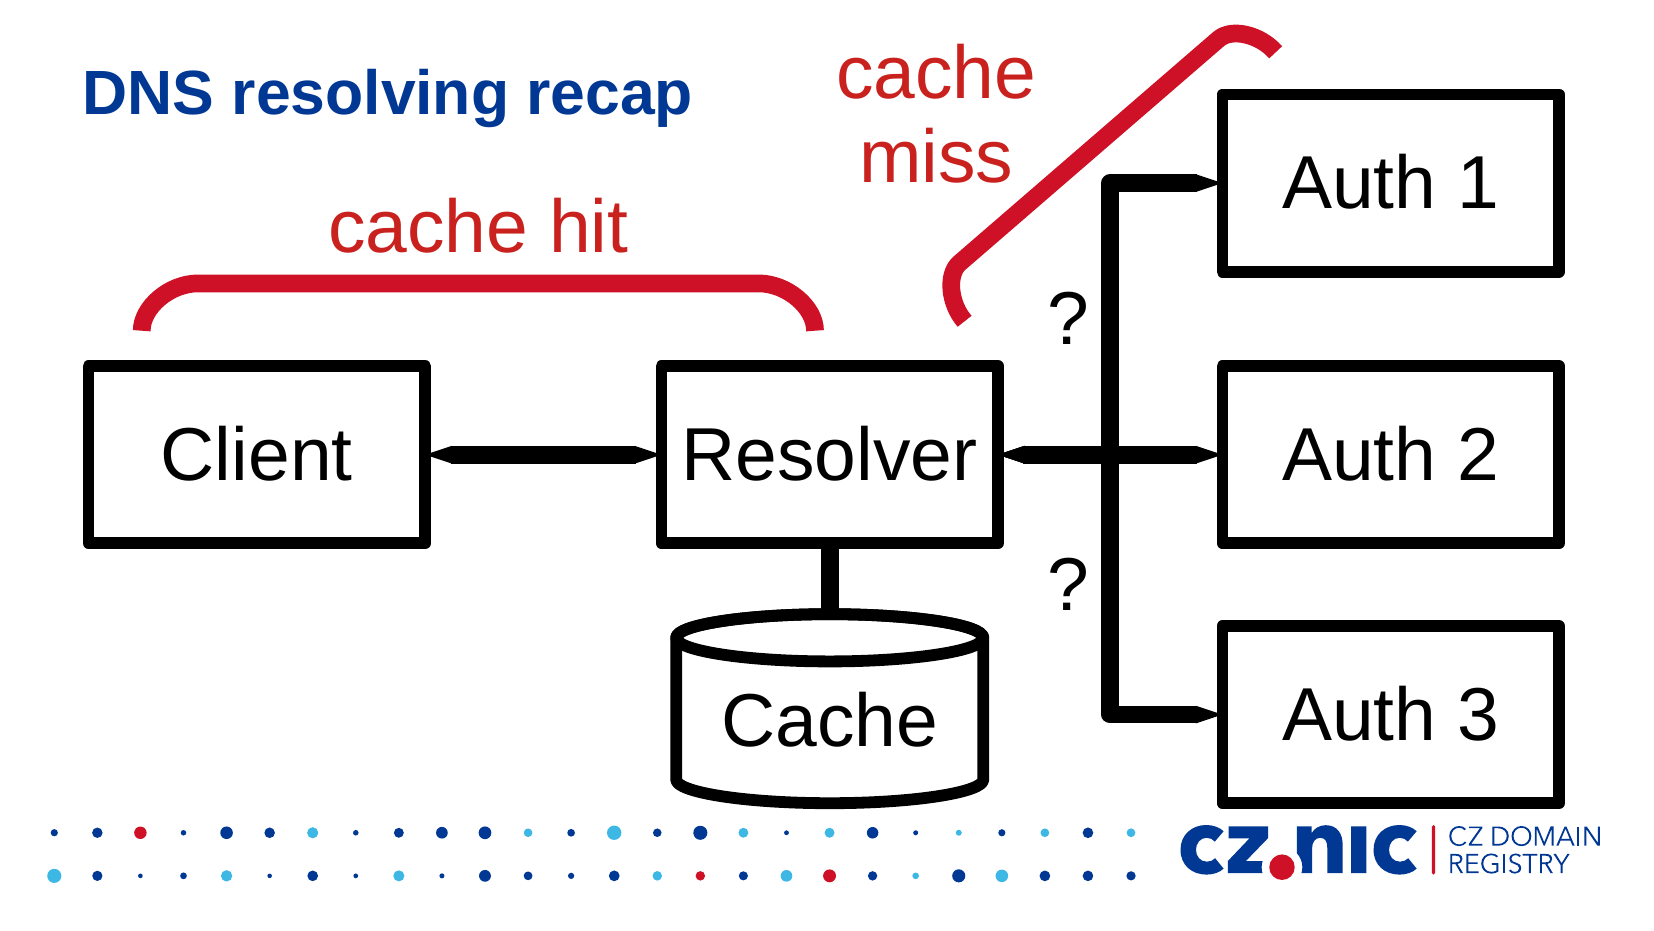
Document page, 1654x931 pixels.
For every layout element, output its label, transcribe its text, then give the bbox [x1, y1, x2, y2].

text_box cache miss [821, 23, 1052, 207]
text_box cache hit [313, 177, 644, 276]
title DNS resolving recap [1125, 53, 1571, 133]
title DNS resolving recap [1052, 53, 1187, 133]
text_box Cache [676, 639, 984, 804]
text_box Auth 3 [1222, 625, 1560, 804]
text_box Auth 2 [1222, 366, 1560, 544]
text_box Client [88, 366, 426, 544]
text_box Resolver [661, 366, 999, 544]
title DNS resolving recap [82, 53, 821, 133]
text_box Auth 1 [1222, 94, 1560, 272]
